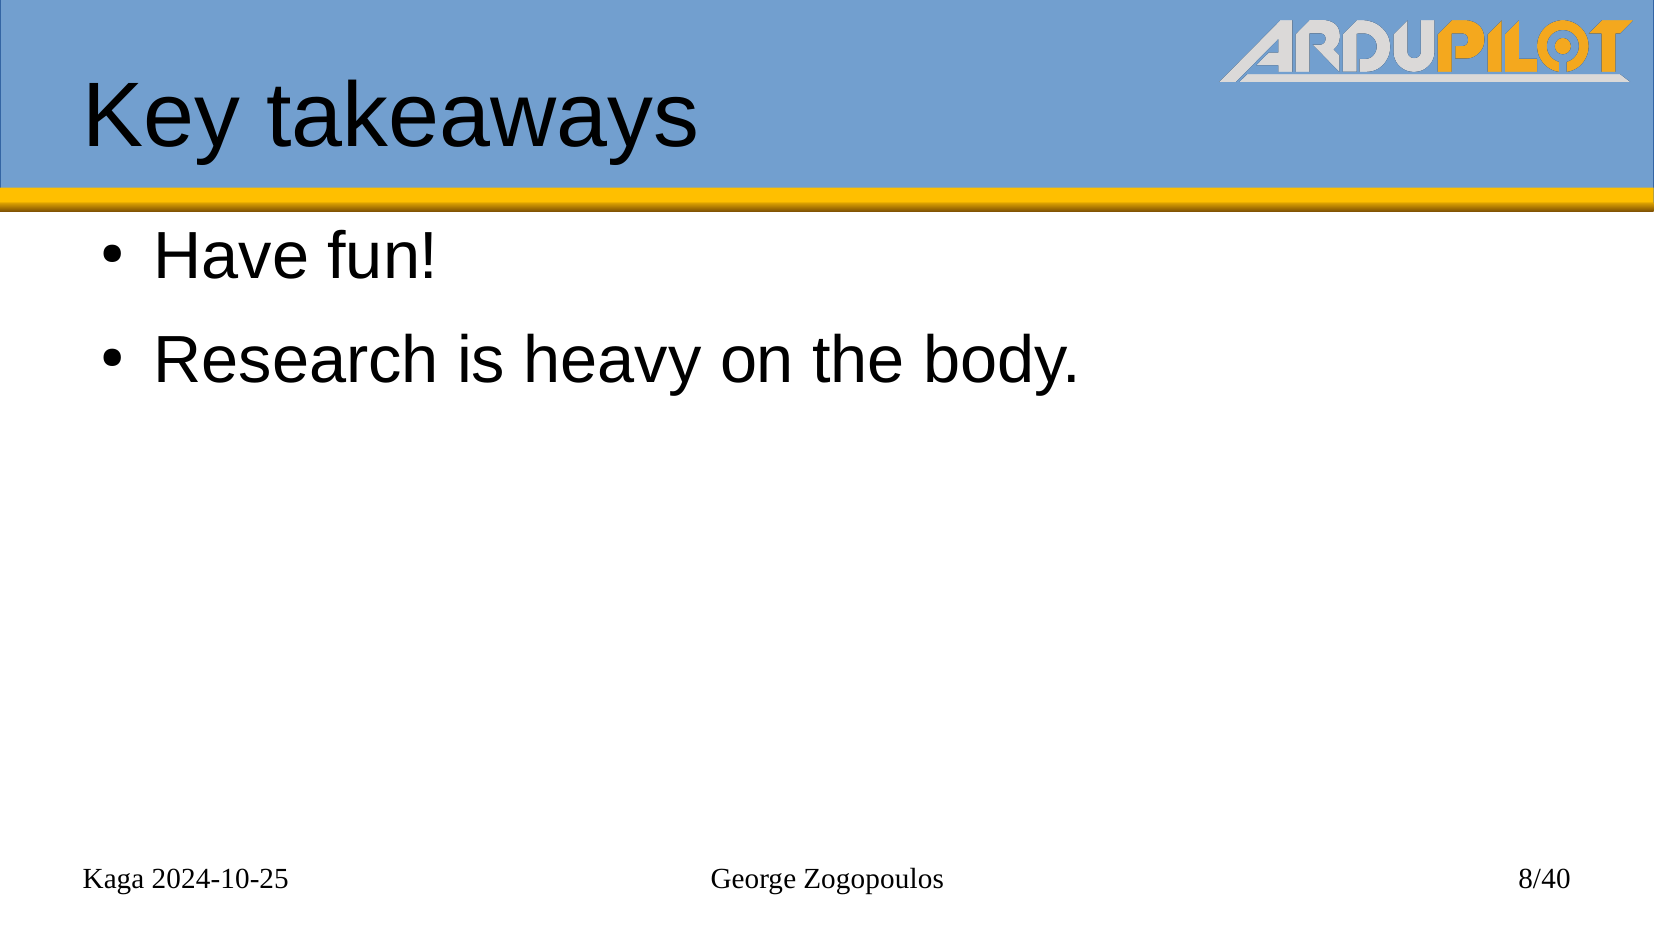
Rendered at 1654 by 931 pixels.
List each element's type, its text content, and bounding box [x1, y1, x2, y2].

list Have fun! Research is heavy on the body. [82, 217, 1571, 757]
picture [1219, 20, 1633, 82]
title Key takeaways [82, 37, 1571, 193]
